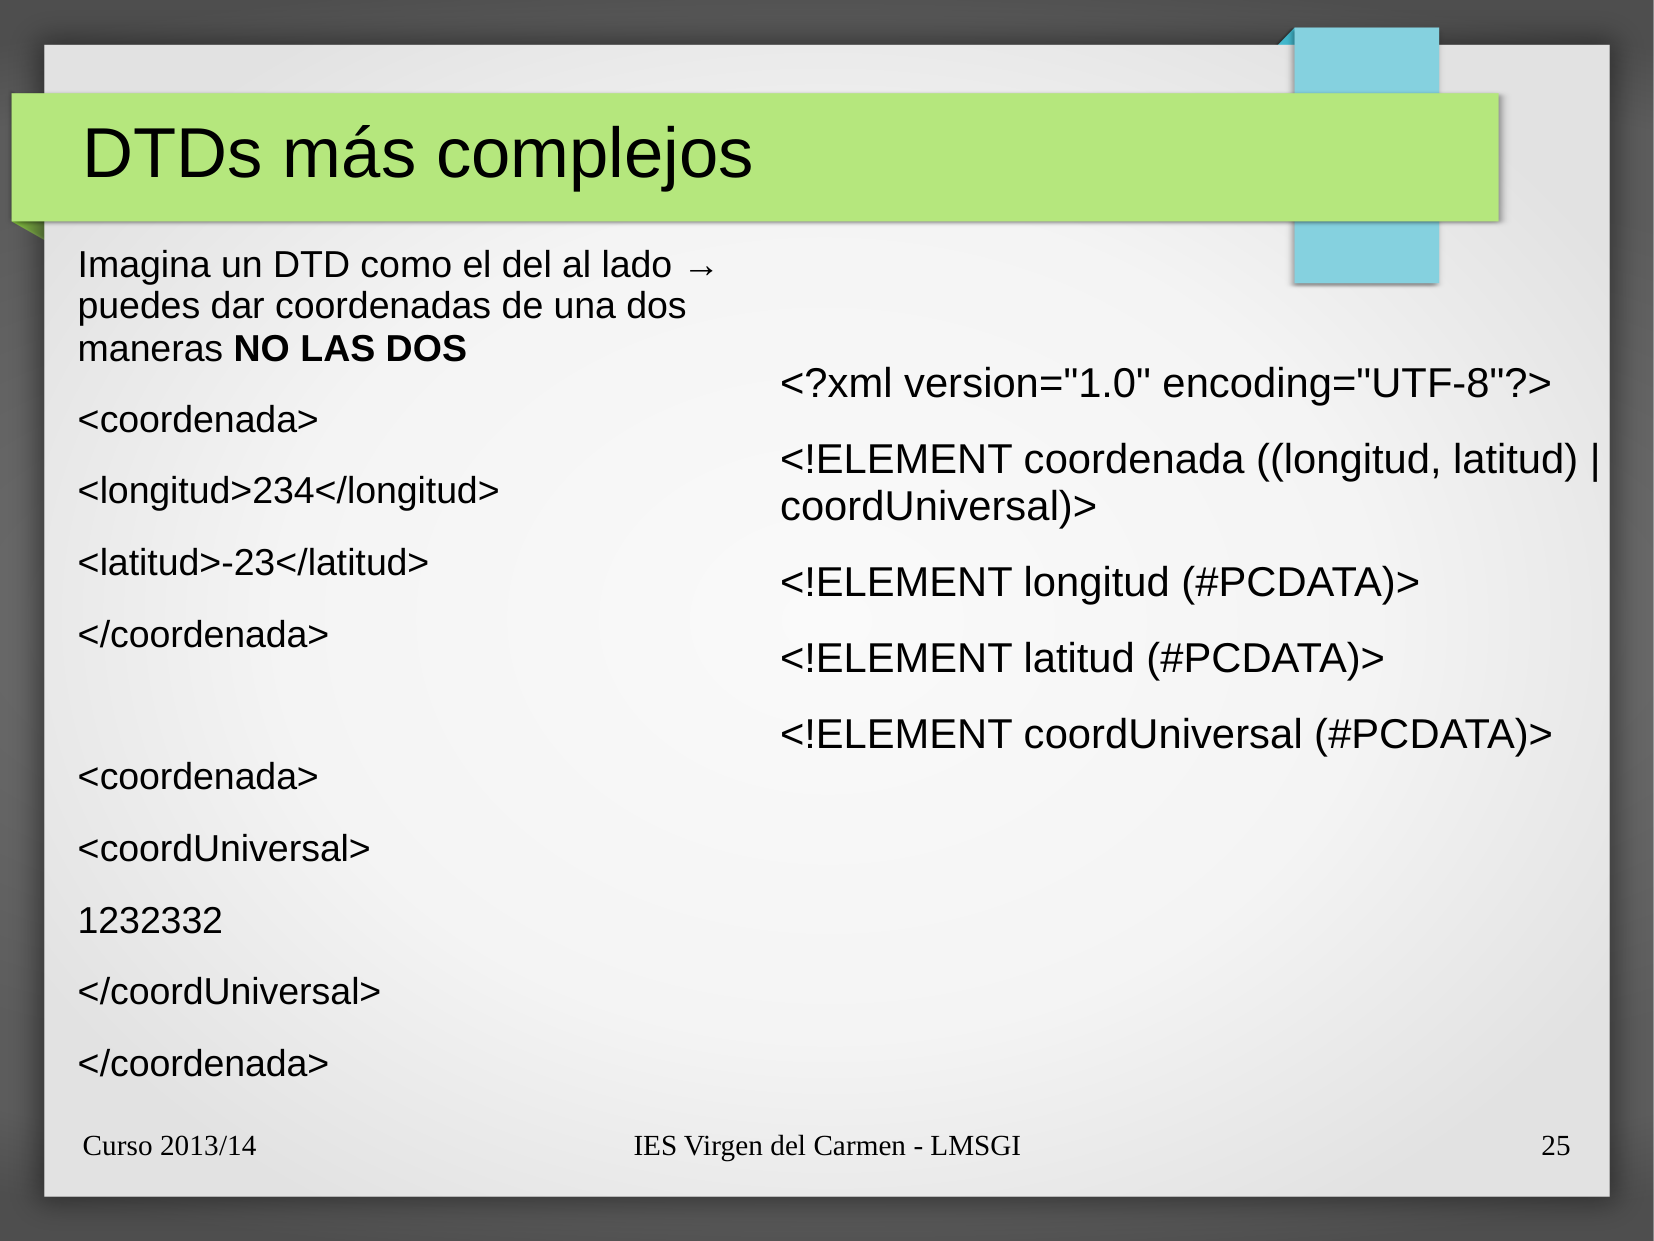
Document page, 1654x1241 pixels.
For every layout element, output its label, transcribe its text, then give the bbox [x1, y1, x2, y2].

title DTDs más complejos [82, 49, 804, 257]
picture [0, 0, 1654, 1241]
list <?xml version="1.0" encoding="UTF-8"?> <!ELEMENT coordenada ((longitud, latitud) | coordUniversal)> <!ELEMENT longitud (#PCDATA)> <!ELEMENT latitud (#PCDATA)> <!ELEMENT coordUniversal (#PCDATA)> [780, 360, 1621, 1141]
list Imagina un DTD como el del al lado → puedes dar coordenadas de una dos maneras NO LAS DOS <coordenada> <longitud>234</longitud> <latitud>-23</latitud> </coordenada> <coordenada> <coordUniversal> 1232332 </coordUniversal> </coordenada> [77, 243, 738, 1182]
